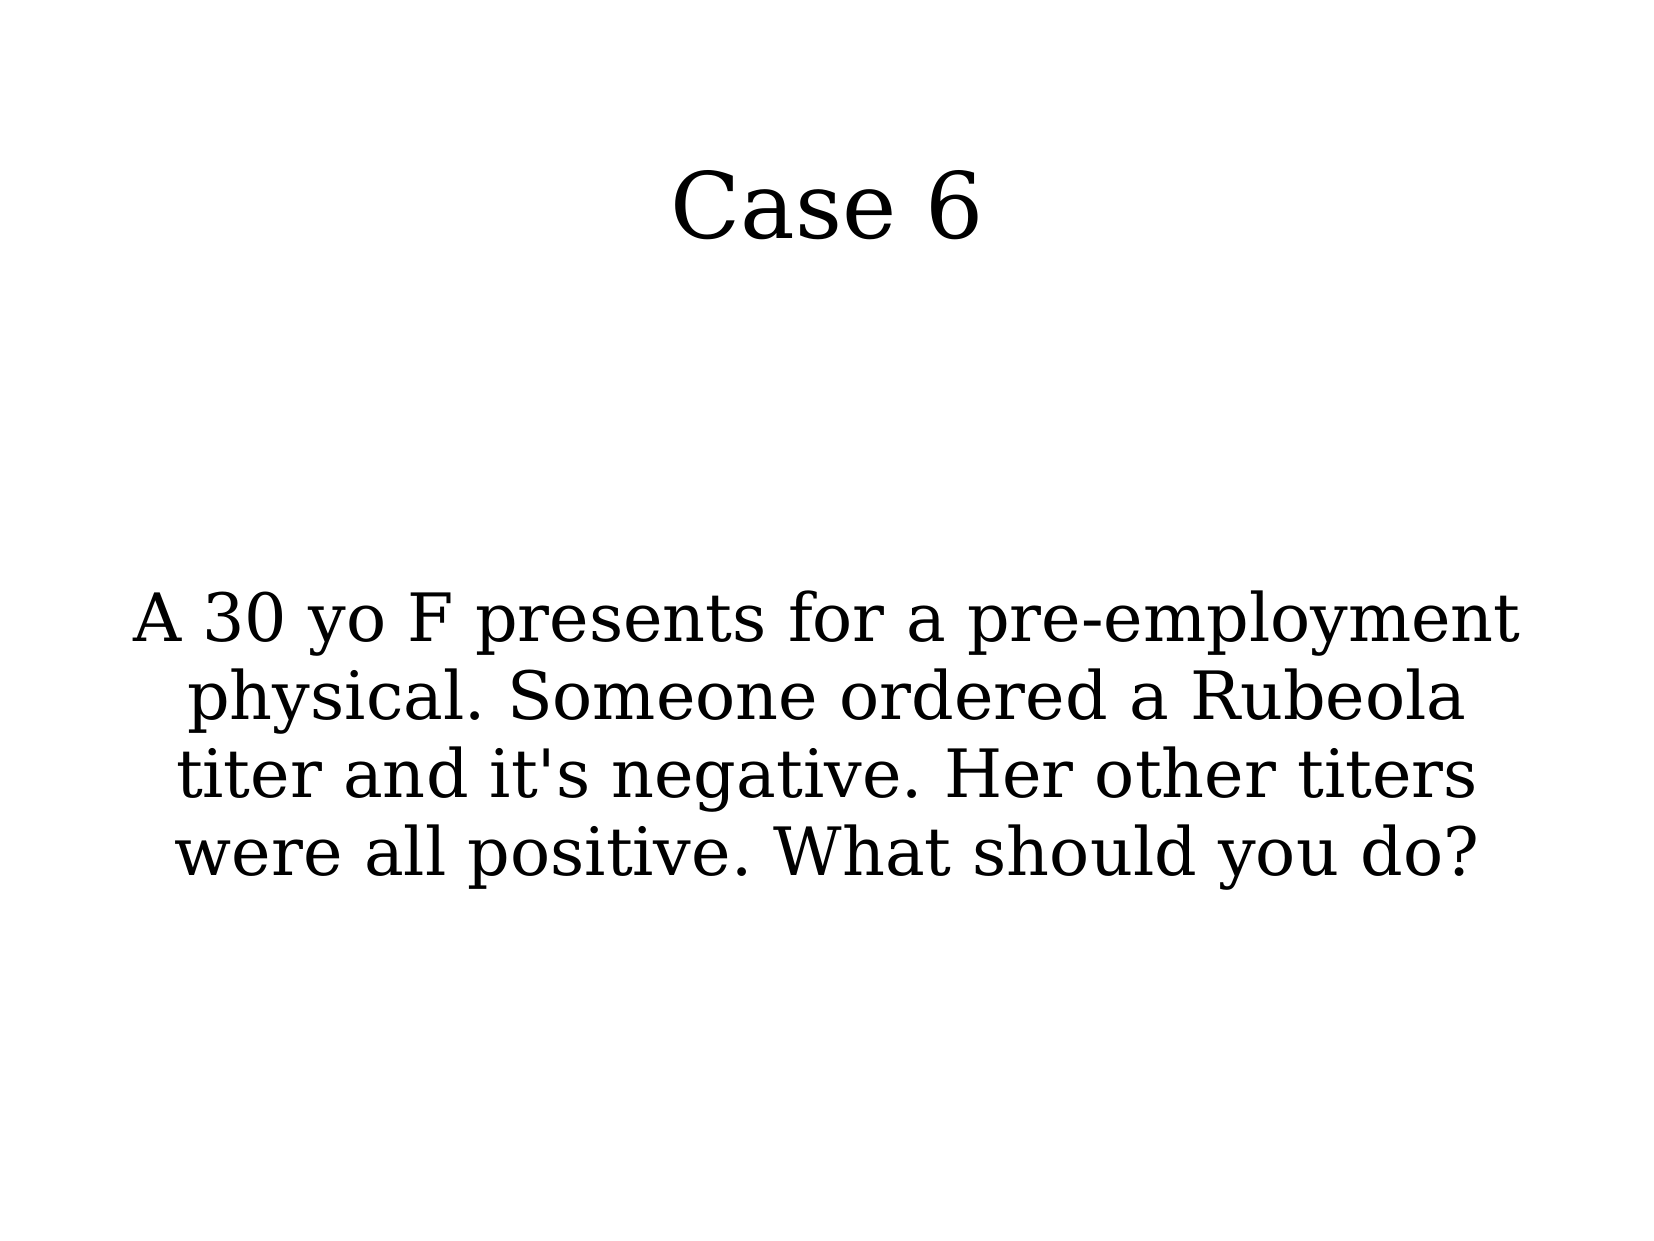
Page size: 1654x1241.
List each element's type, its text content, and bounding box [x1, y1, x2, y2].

subtitle A 30 yo F presents for a pre-employment physical. Someone ordered a Rubeola titer and it's negative. Her other titers were all positive. What should you do? [121, 344, 1534, 1127]
title Case 6 [121, 102, 1534, 311]
